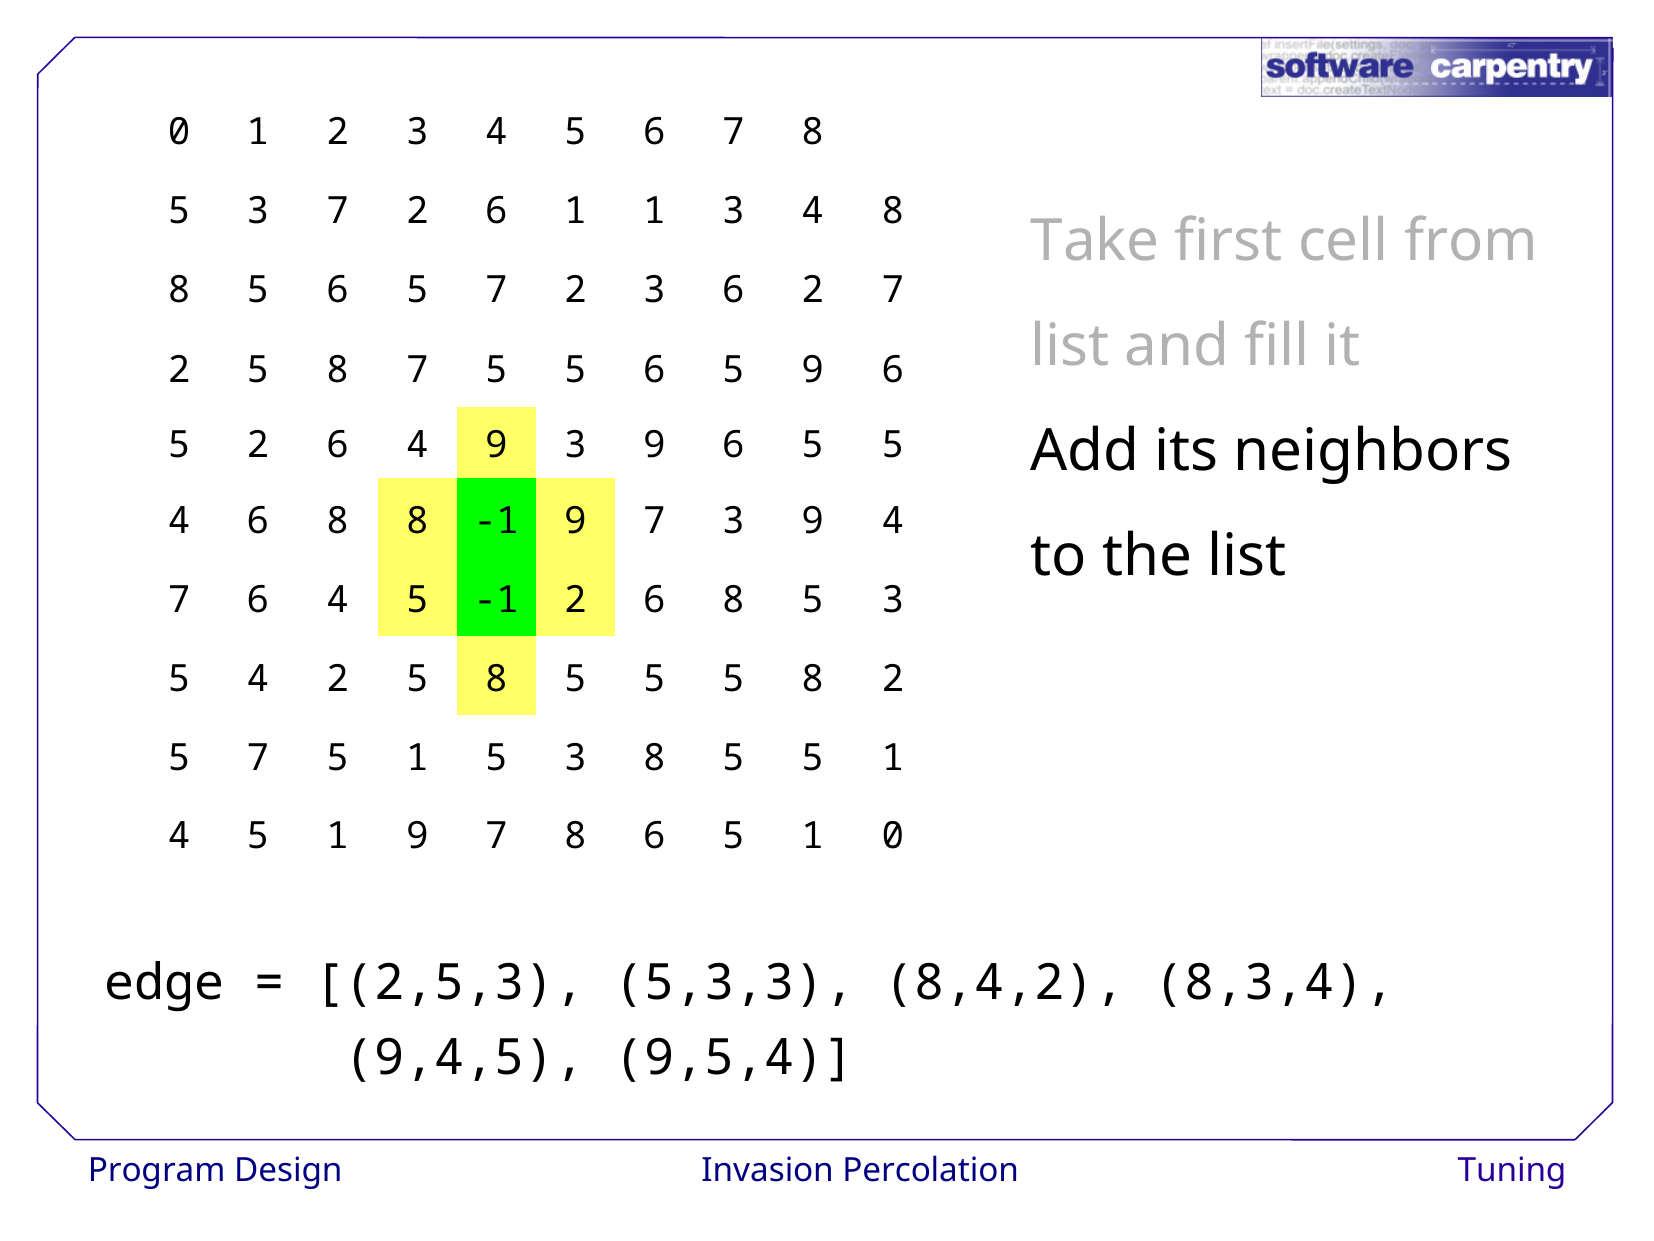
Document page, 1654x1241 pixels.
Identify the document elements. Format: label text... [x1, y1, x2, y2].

table_cell 2 [297, 636, 378, 715]
table_cell 4 [773, 168, 853, 247]
table_header 7 [694, 90, 773, 168]
table_cell 2 [536, 247, 615, 328]
table_cell 6 [297, 407, 378, 478]
table_cell 4 [378, 407, 457, 478]
table_cell 7 [219, 715, 297, 794]
table_cell 5 [140, 168, 219, 247]
table_header [853, 90, 933, 168]
table_header 6 [615, 90, 694, 168]
table_header 5 [536, 90, 615, 168]
table_cell 7 [457, 794, 536, 873]
table_cell 7 [140, 557, 219, 636]
table_cell 0 [853, 794, 933, 873]
table_cell 5 [773, 407, 853, 478]
table_cell 6 [297, 247, 378, 328]
table_cell 9 [773, 328, 853, 407]
table_header 3 [378, 90, 457, 168]
table_cell 5 [140, 715, 219, 794]
table_cell 3 [536, 715, 615, 794]
table_cell 3 [536, 407, 615, 478]
table_cell 5 [378, 636, 457, 715]
table_cell 6 [694, 407, 773, 478]
table_cell 5 [694, 328, 773, 407]
table_cell 5 [853, 407, 933, 478]
table_cell 8 [615, 715, 694, 794]
table_cell 3 [615, 247, 694, 328]
table_cell -1 [457, 478, 536, 557]
table_cell 2 [536, 557, 615, 636]
table_cell 8 [457, 636, 536, 715]
table_cell 6 [615, 557, 694, 636]
table_cell 9 [615, 407, 694, 478]
table_cell 5 [219, 247, 297, 328]
table_cell 4 [297, 557, 378, 636]
table_cell 5 [219, 794, 297, 873]
table_header 2 [297, 90, 378, 168]
table_cell 2 [378, 168, 457, 247]
table_header 4 [457, 90, 536, 168]
table_cell 3 [219, 168, 297, 247]
table_cell 9 [457, 407, 536, 478]
table_cell 1 [297, 794, 378, 873]
table_cell 5 [457, 715, 536, 794]
table_cell 5 [378, 557, 457, 636]
table_cell 5 [694, 636, 773, 715]
table_cell 2 [140, 328, 219, 407]
table_cell 1 [773, 794, 853, 873]
table_cell 1 [853, 715, 933, 794]
table_cell 5 [694, 715, 773, 794]
table_cell 7 [297, 168, 378, 247]
table_header 1 [219, 90, 297, 168]
table_cell 1 [615, 168, 694, 247]
table_cell 7 [378, 328, 457, 407]
table_cell 5 [457, 328, 536, 407]
table_cell 4 [853, 478, 933, 557]
text_box edge = [(2,5,3), (5,3,3), (8,4,2), (8,3,4), (9,4,5), (9,5,4)] [89, 927, 1508, 1105]
table_cell 3 [694, 168, 773, 247]
text_box Take first cell from list and fill it Add its neighbors to the list [1015, 159, 1580, 595]
table_cell 8 [378, 478, 457, 557]
table_cell 4 [140, 794, 219, 873]
table_cell 7 [615, 478, 694, 557]
table_cell 8 [773, 636, 853, 715]
table_cell 2 [853, 636, 933, 715]
table_cell 8 [140, 247, 219, 328]
table_cell 5 [378, 247, 457, 328]
table_cell 6 [694, 247, 773, 328]
table_cell 6 [853, 328, 933, 407]
table_cell 5 [694, 794, 773, 873]
table_cell 8 [853, 168, 933, 247]
table_cell 4 [140, 478, 219, 557]
table_cell 5 [773, 557, 853, 636]
table_header 8 [773, 90, 853, 168]
table_cell 7 [853, 247, 933, 328]
table_cell 3 [694, 478, 773, 557]
table_cell 5 [140, 636, 219, 715]
table_cell 5 [536, 328, 615, 407]
table_cell 2 [773, 247, 853, 328]
table_cell 9 [773, 478, 853, 557]
table_cell 8 [536, 794, 615, 873]
table_cell 5 [297, 715, 378, 794]
table_cell 8 [297, 478, 378, 557]
table_cell 5 [615, 636, 694, 715]
table_cell 9 [378, 794, 457, 873]
table_cell 1 [536, 168, 615, 247]
table_cell 5 [140, 407, 219, 478]
table_cell 6 [219, 557, 297, 636]
table_cell 8 [297, 328, 378, 407]
table_cell 3 [853, 557, 933, 636]
table_cell 6 [615, 328, 694, 407]
table_cell 8 [694, 557, 773, 636]
table_cell 7 [457, 247, 536, 328]
table_header 0 [140, 90, 219, 168]
table_cell 9 [536, 478, 615, 557]
table_cell -1 [457, 557, 536, 636]
table_cell 5 [219, 328, 297, 407]
table_cell 6 [219, 478, 297, 557]
table_cell 5 [536, 636, 615, 715]
table_cell 4 [219, 636, 297, 715]
table_cell 6 [457, 168, 536, 247]
table_cell 5 [773, 715, 853, 794]
table_cell 2 [219, 407, 297, 478]
table_cell 6 [615, 794, 694, 873]
picture [1261, 39, 1613, 97]
table_cell 1 [378, 715, 457, 794]
